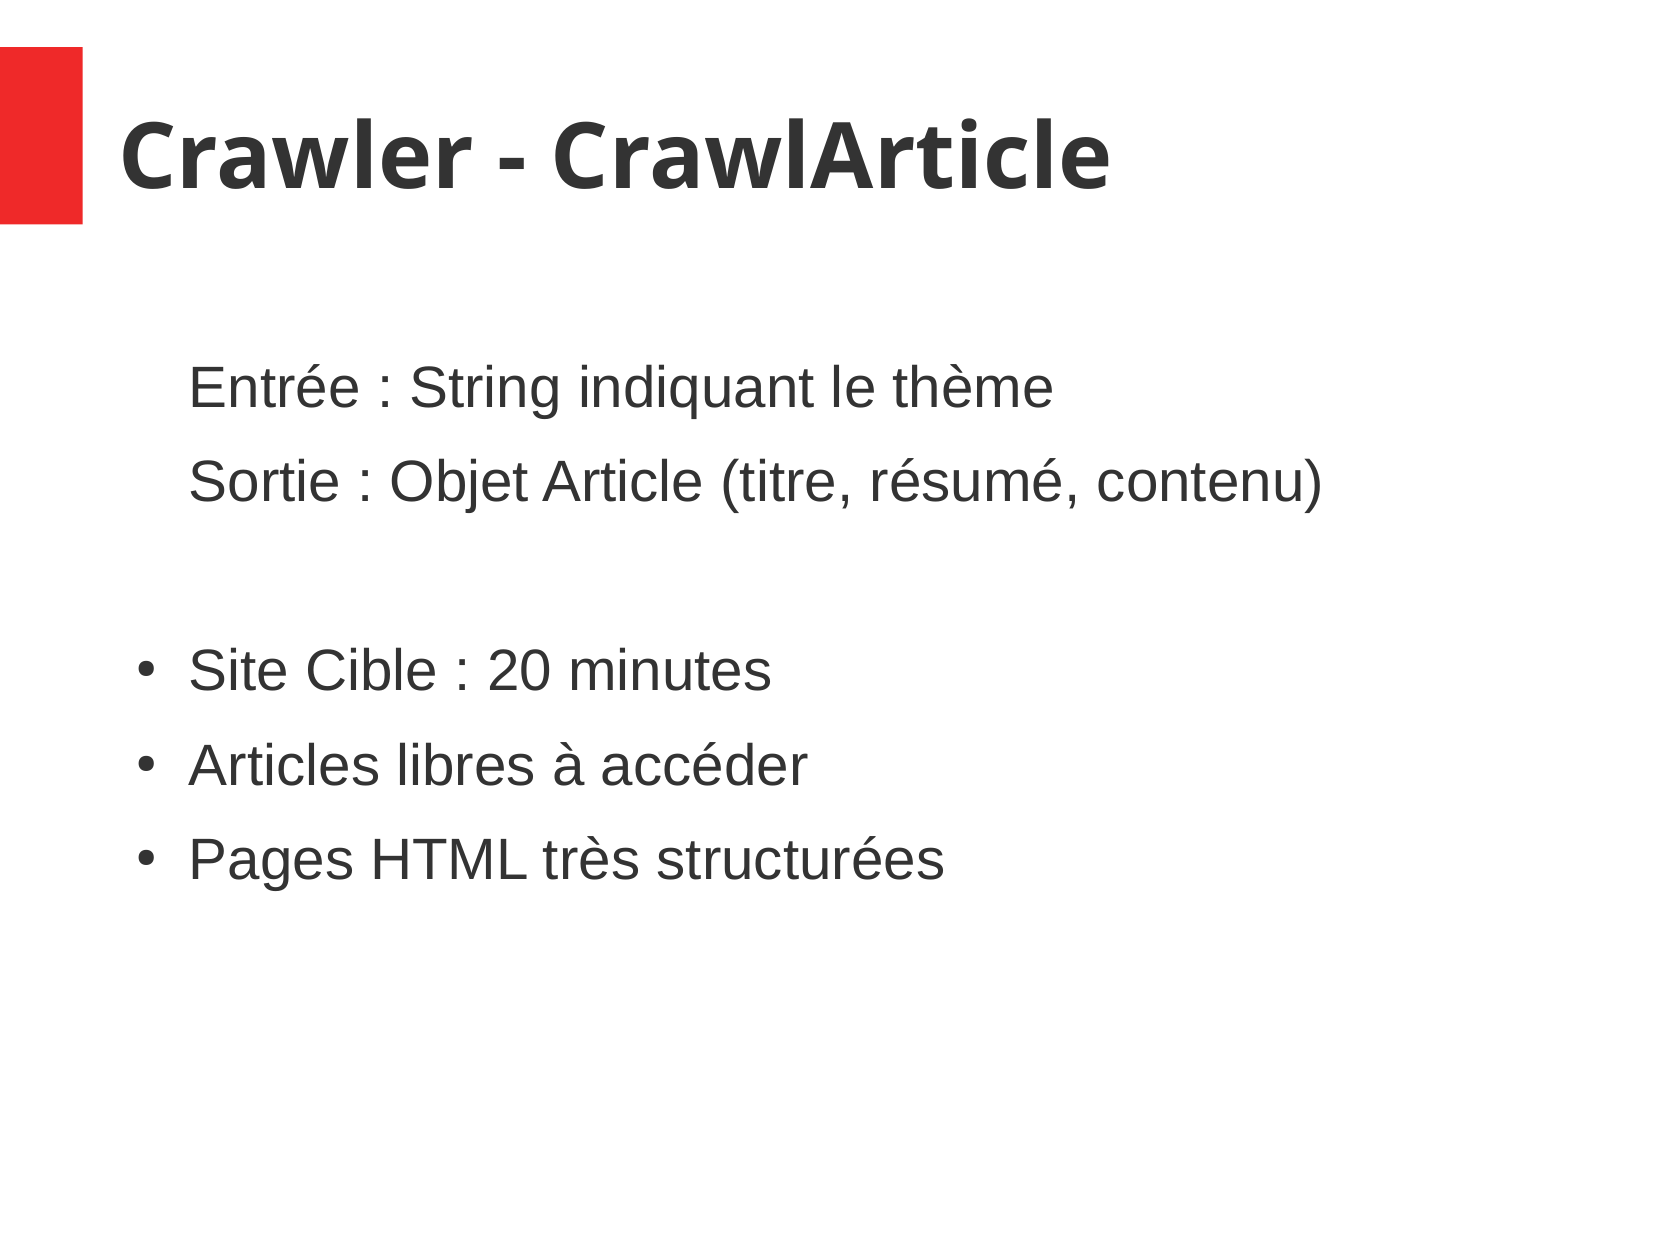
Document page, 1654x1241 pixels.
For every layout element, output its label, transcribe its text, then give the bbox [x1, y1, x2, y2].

title Crawler - CrawlArticle [118, 49, 1571, 257]
list Entrée : String indiquant le thème Sortie : Objet Article (titre, résumé, contenu) Site Cible : 20 minutes Articles libres à accéder Pages HTML très structurées [118, 354, 1536, 1074]
